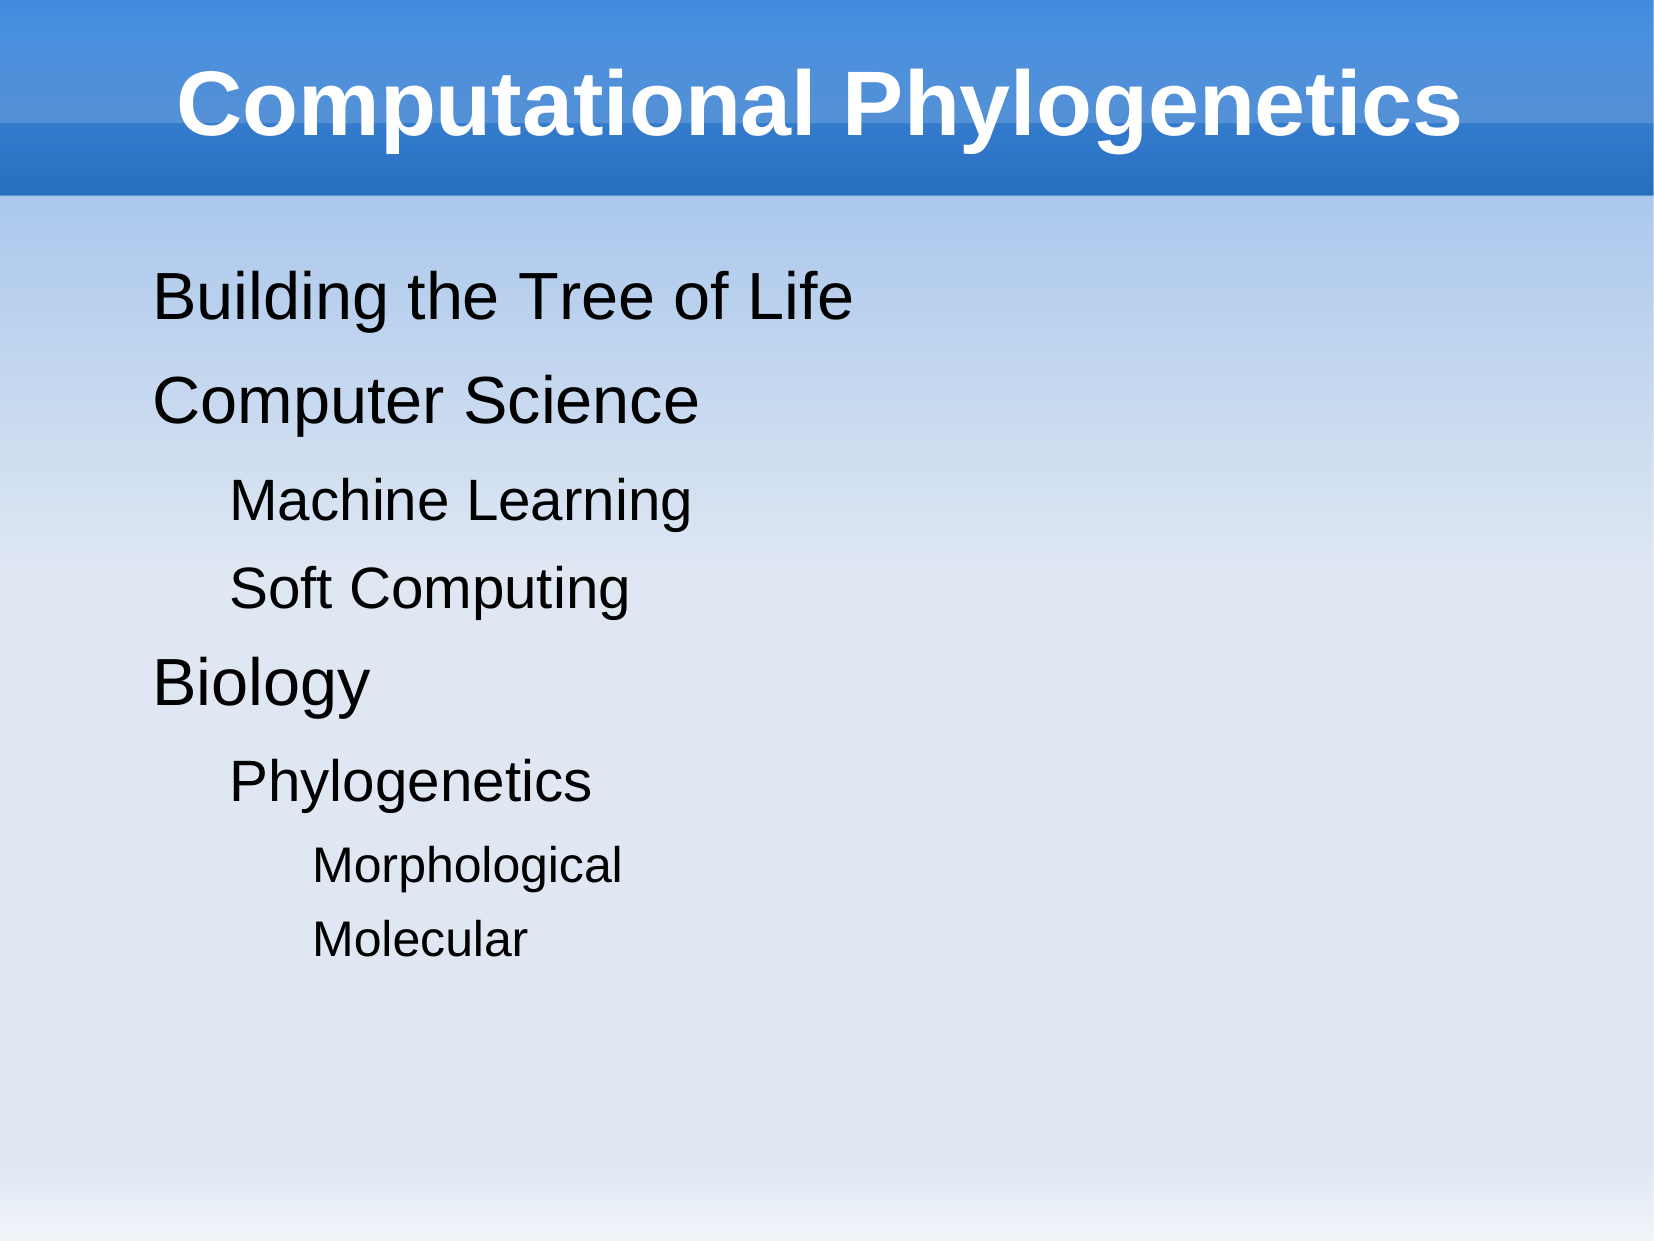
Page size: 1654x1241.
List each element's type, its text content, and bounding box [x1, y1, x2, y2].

list Building the Tree of Life Computer Science Machine Learning Soft Computing Biology Phylogenetics Morphological Molecular [134, 258, 1519, 982]
title Computational Phylogenetics [76, 0, 1565, 208]
picture [0, 0, 1654, 1241]
